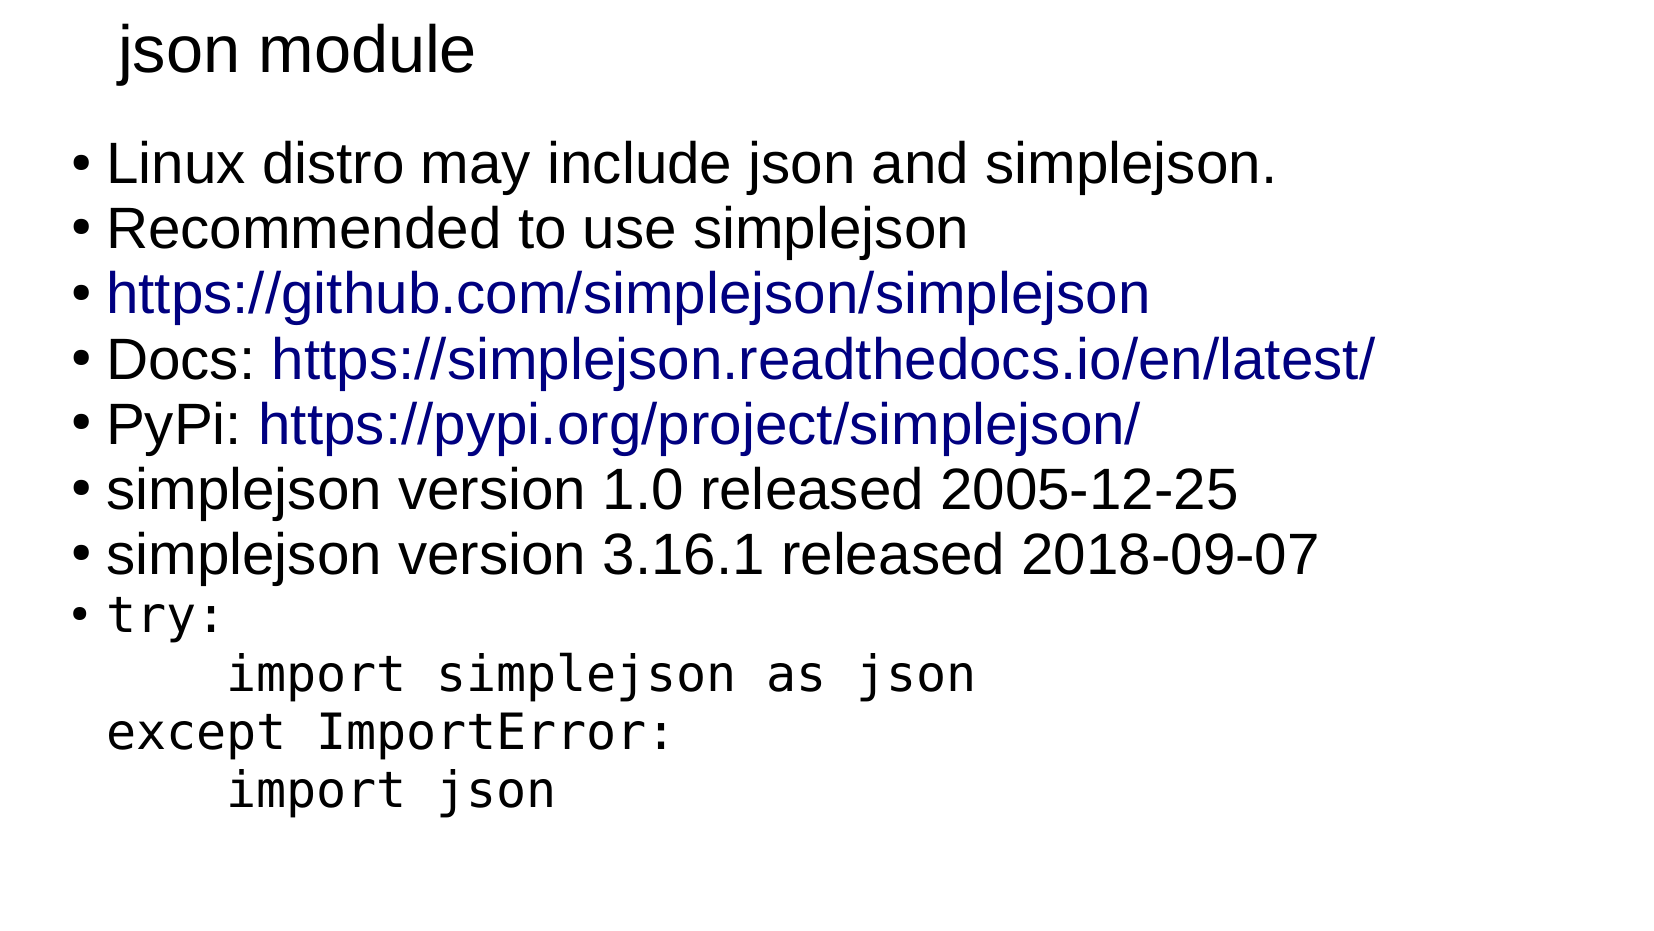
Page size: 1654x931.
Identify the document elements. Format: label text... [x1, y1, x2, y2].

text_box json module [82, 5, 1571, 95]
text_box Linux distro may include json and simplejson. Recommended to use simplejson https://github.com/simplejson/simplejson Docs: https://simplejson.readthedocs.io/en/latest/ PyPi: https://pypi.org/project/simplejson/ simplejson version 1.0 released 2005-12-25 simplejson version 3.16.1 released 2018-09-07 try: import simplejson as json except ImportError: import json [70, 131, 1595, 820]
